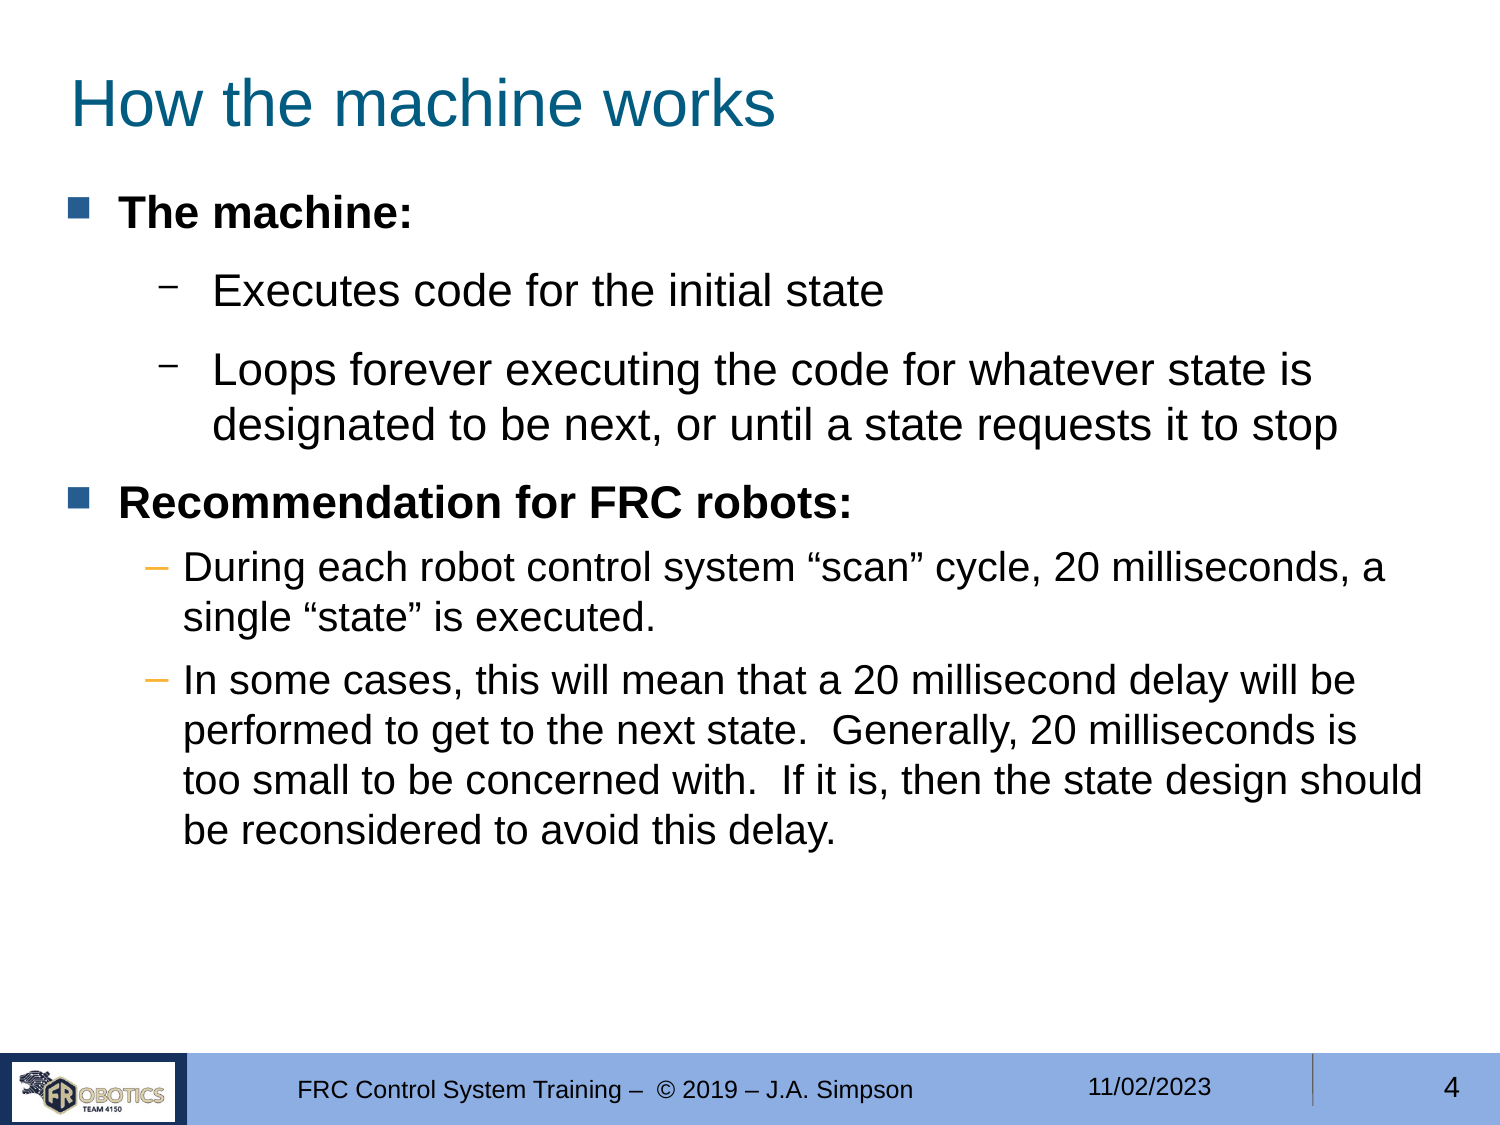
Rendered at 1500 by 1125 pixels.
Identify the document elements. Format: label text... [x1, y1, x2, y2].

title How the machine works [55, 52, 1443, 148]
footer FRC Control System Training – © 2019 – J.A. Simpson [225, 1074, 988, 1103]
slide_number 11/02/2023 [1012, 1071, 1288, 1100]
picture [12, 1062, 175, 1122]
slide_number <number> [1337, 1072, 1475, 1100]
list The machine: Executes code for the initial state Loops forever executing the code for whatever state is designated to be next, or until a state requests it to stop Recommendation for FRC robots: During each robot control system “scan” cycle, 20 milliseconds, a single “state” is executed. In some cases, this will mean that a 20 millisecond delay will be performed to get to the next state. Generally, 20 milliseconds is too small to be concerned with. If it is, then the state design should be reconsidered to avoid this delay. [55, 174, 1441, 973]
